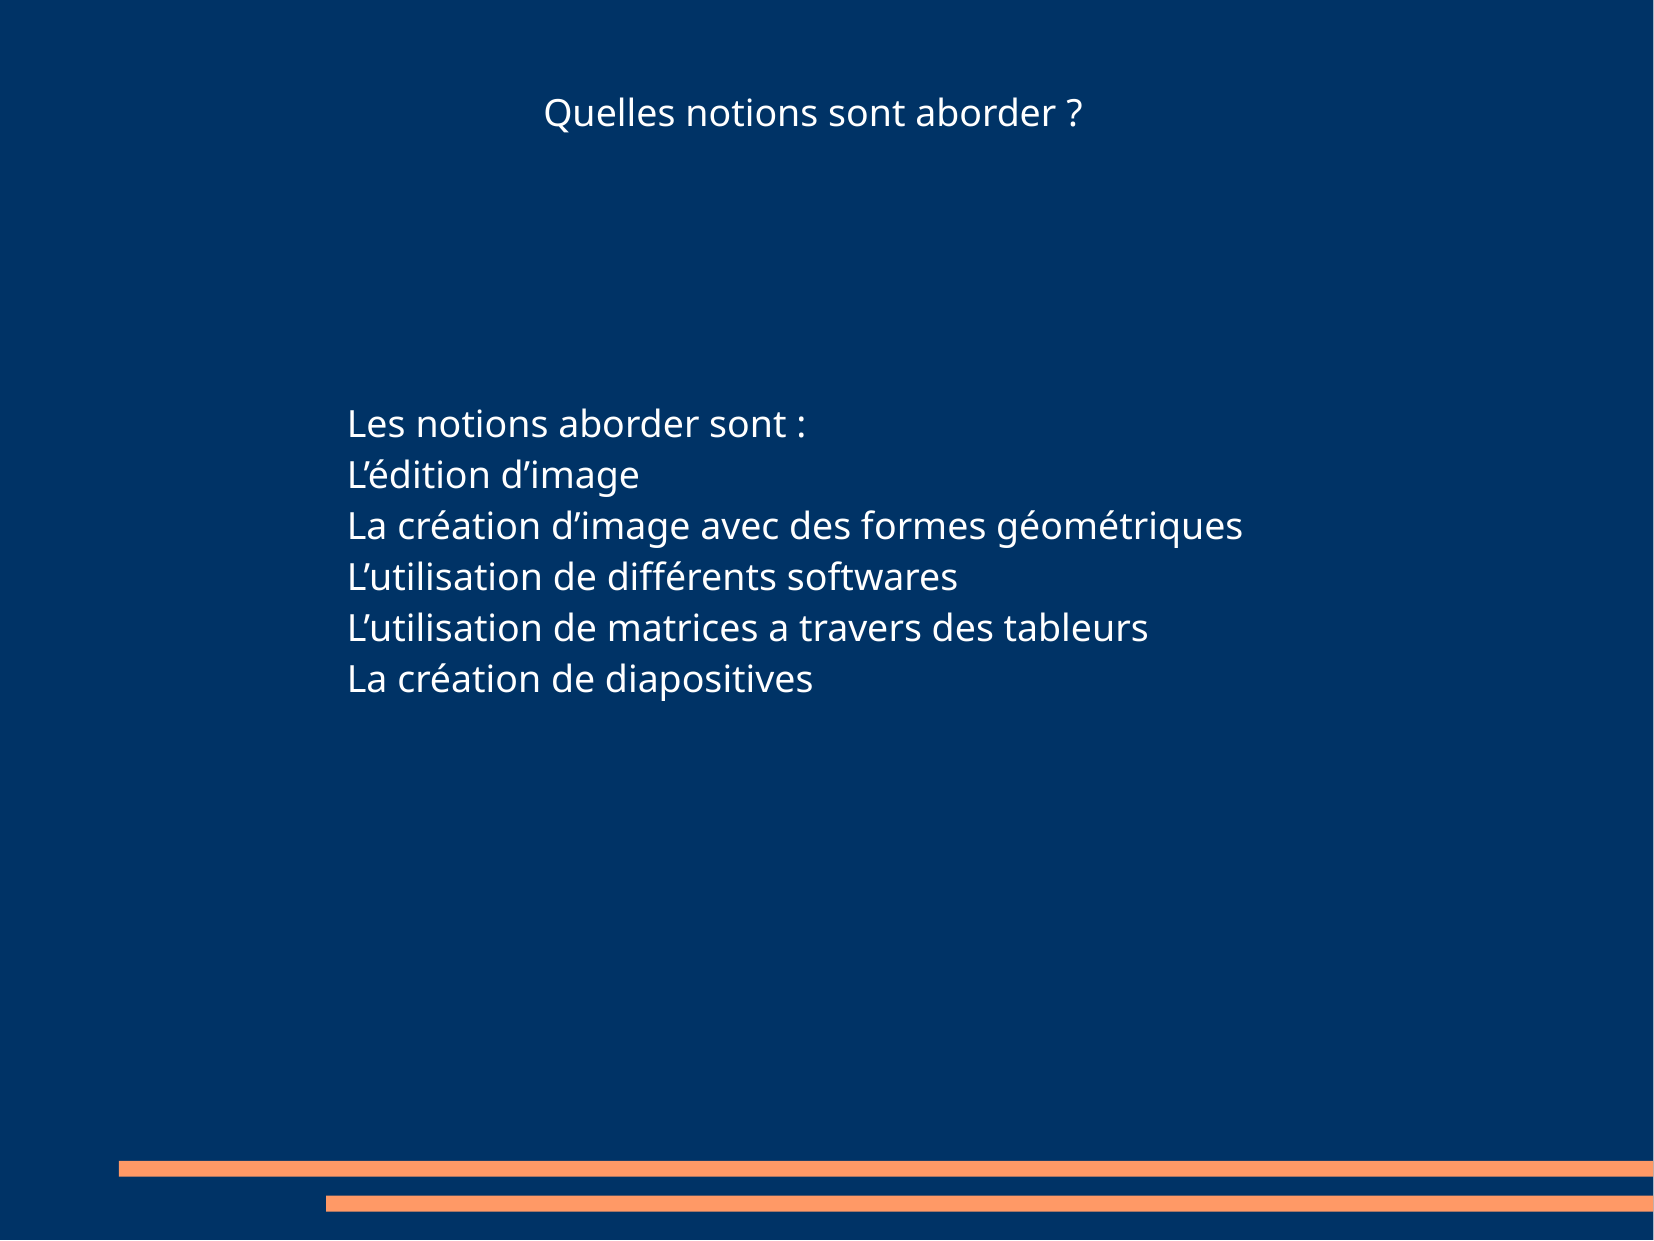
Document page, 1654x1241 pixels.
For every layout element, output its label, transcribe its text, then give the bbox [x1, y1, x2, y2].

text_box Quelles notions sont aborder ? [528, 78, 1132, 138]
text_box Les notions aborder sont : L’édition d’image La création d’image avec des formes géométriques L’utilisation de différents softwares L’utilisation de matrices a travers des tableurs La création de diapositives [332, 389, 1264, 847]
